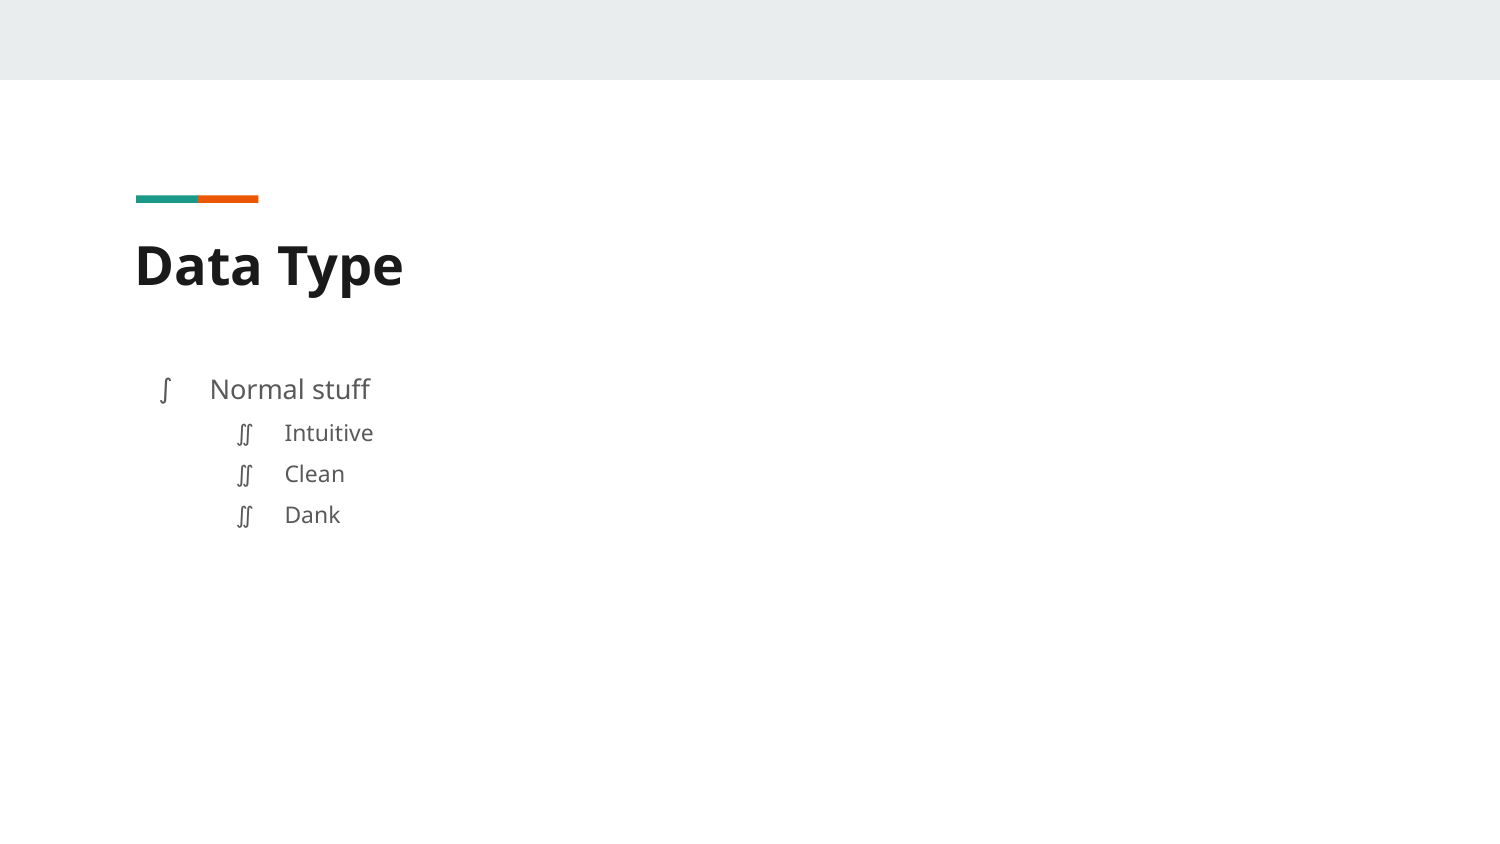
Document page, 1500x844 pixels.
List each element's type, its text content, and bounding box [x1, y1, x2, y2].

list Normal stuff Intuitive Clean Dank [119, 341, 1381, 712]
title Data Type [119, 216, 1381, 305]
